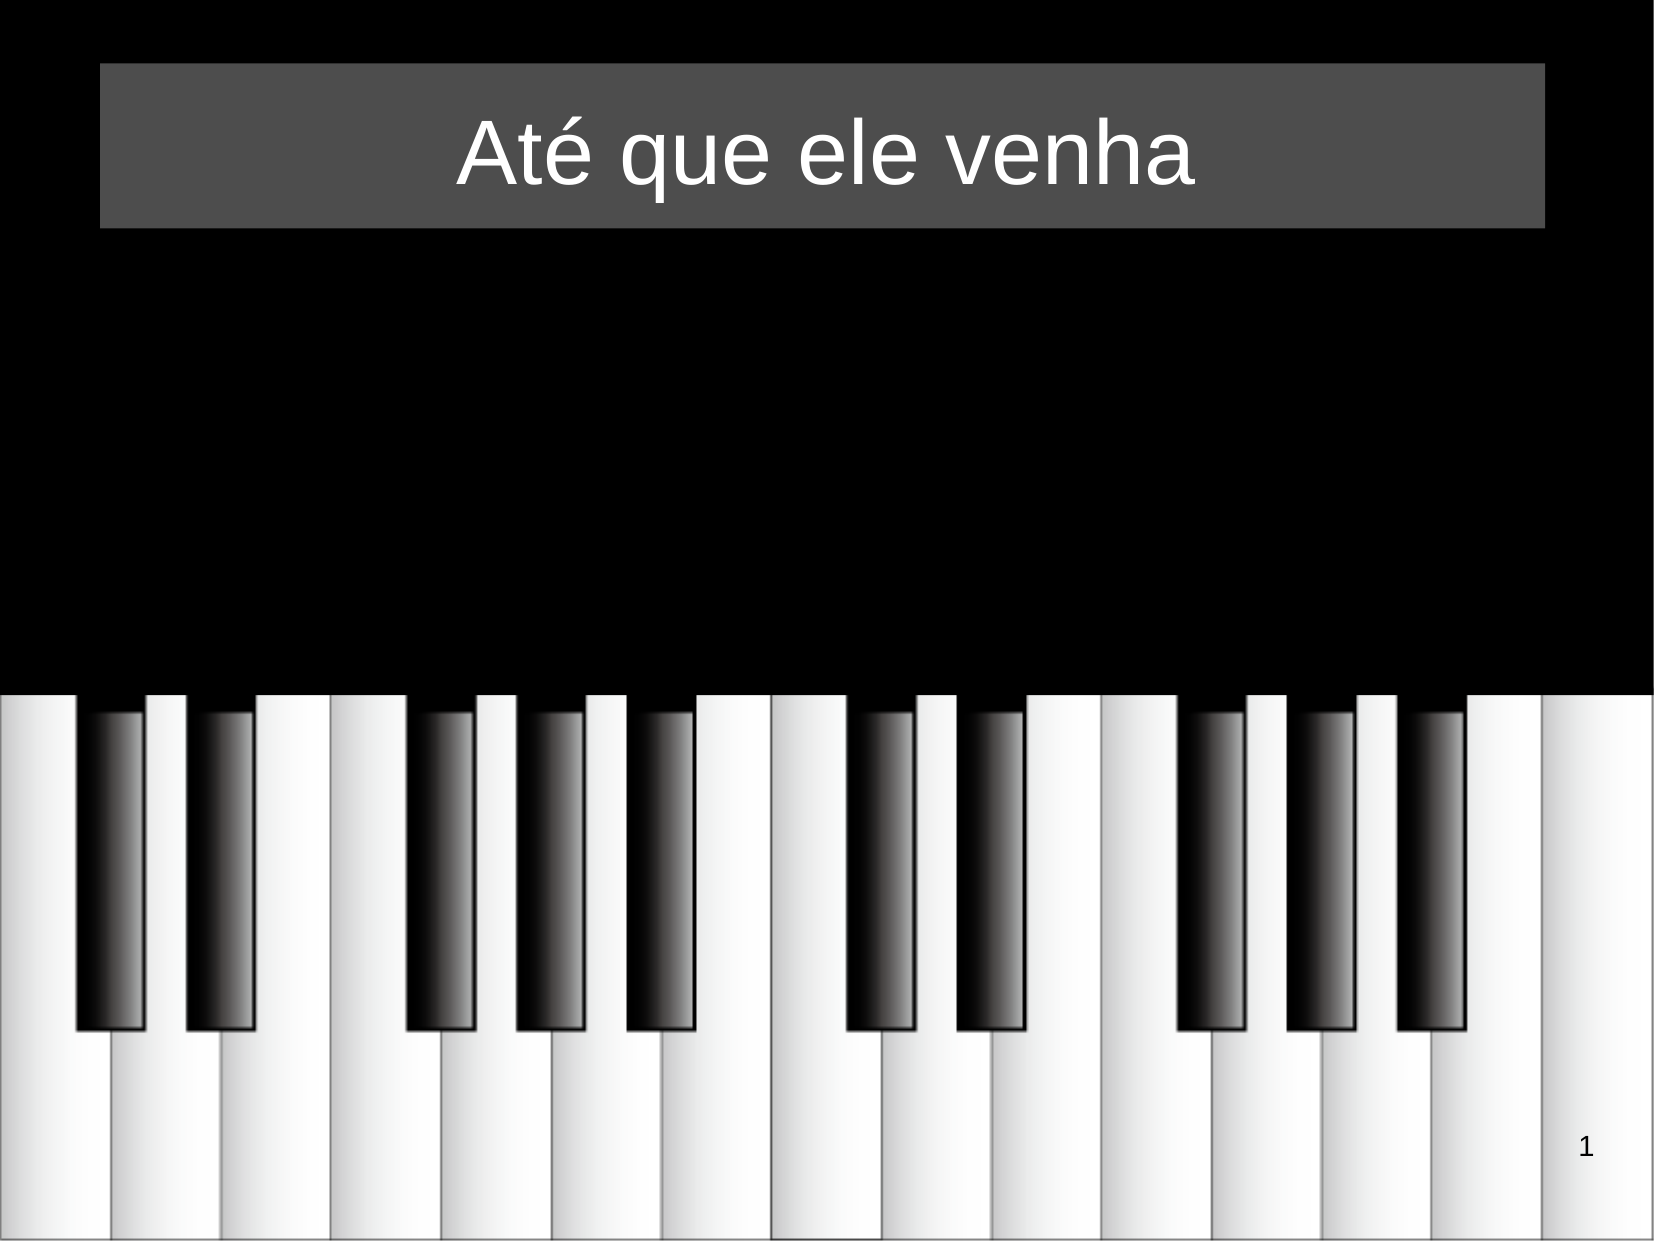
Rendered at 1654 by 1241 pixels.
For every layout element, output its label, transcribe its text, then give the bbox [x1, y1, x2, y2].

picture [0, 696, 1654, 1241]
title Até que ele venha [82, 49, 1571, 257]
